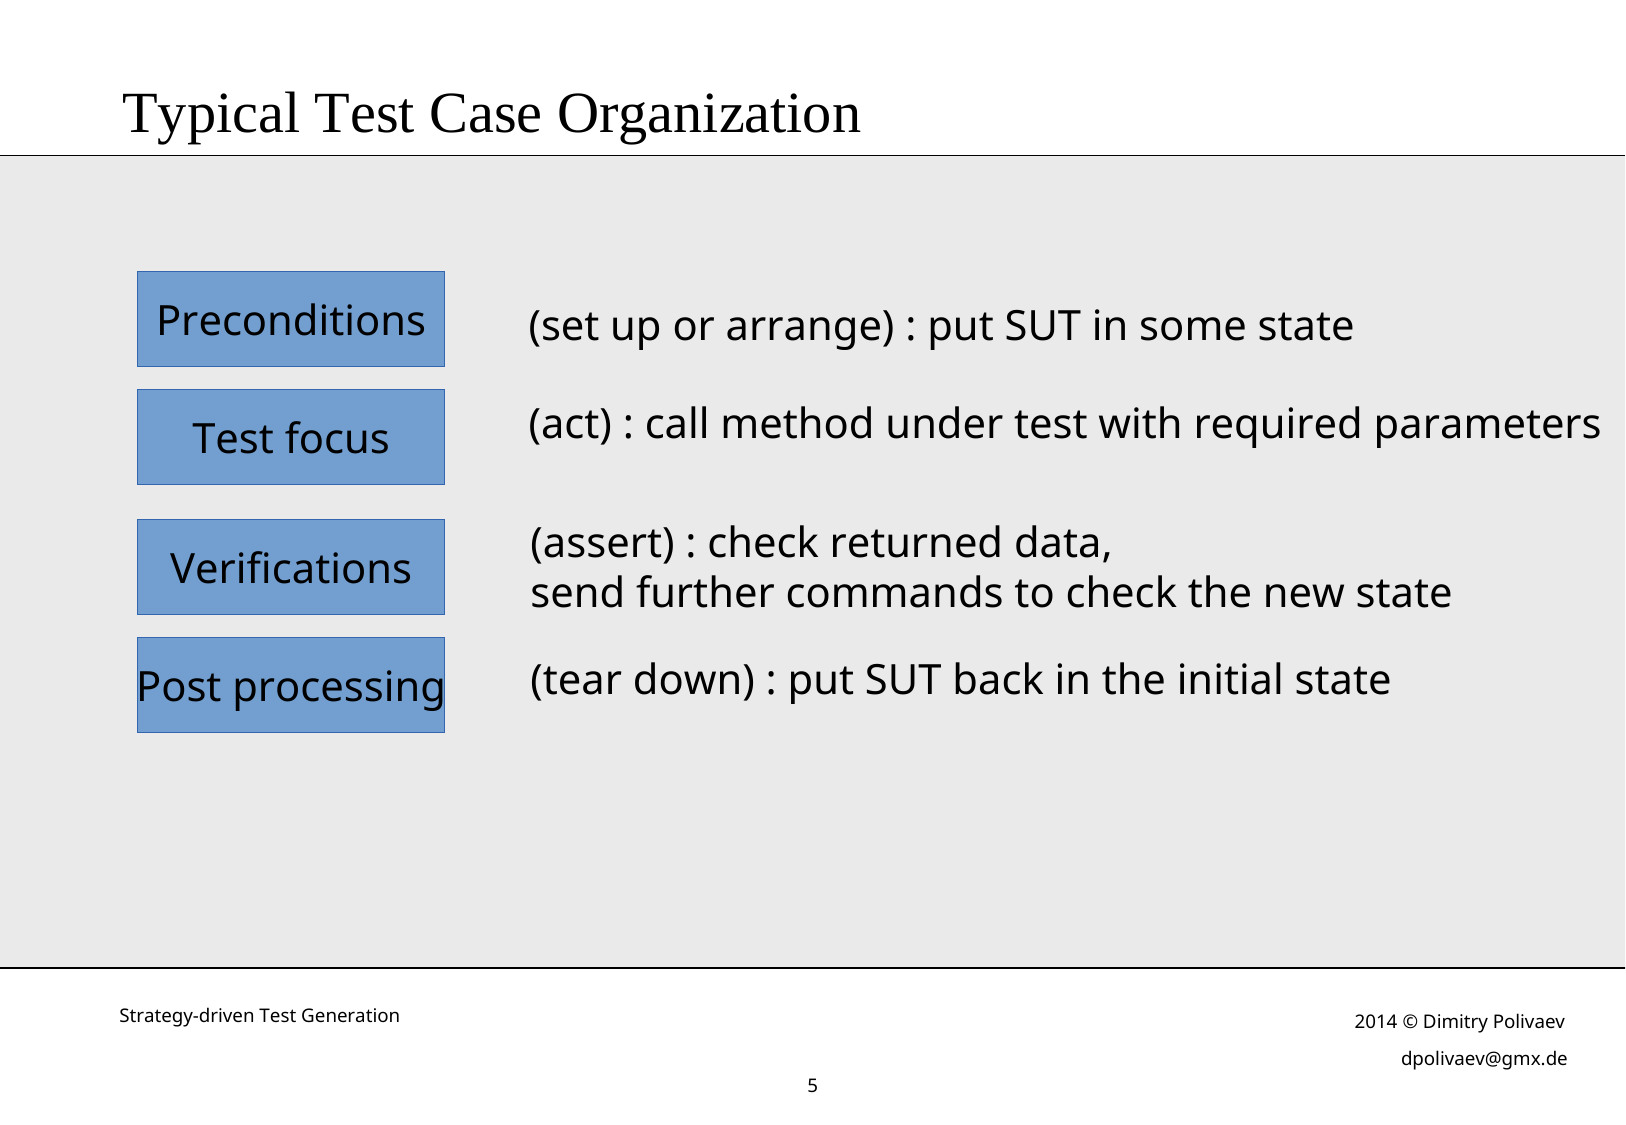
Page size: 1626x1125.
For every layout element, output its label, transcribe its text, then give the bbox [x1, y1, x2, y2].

text_box (act) : call method under test with required parameters [513, 389, 1520, 455]
text_box (set up or arrange) : put SUT in some state [513, 291, 1299, 357]
title Typical Test Case Organization [122, 70, 1501, 144]
text_box Preconditions [137, 271, 445, 367]
text_box Verifications [137, 519, 445, 615]
text_box Post processing [137, 637, 445, 733]
text_box (assert) : check returned data, send further commands to check the new state [515, 507, 1389, 623]
text_box Test focus [137, 389, 445, 485]
text_box (tear down) : put SUT back in the initial state [515, 645, 1342, 711]
